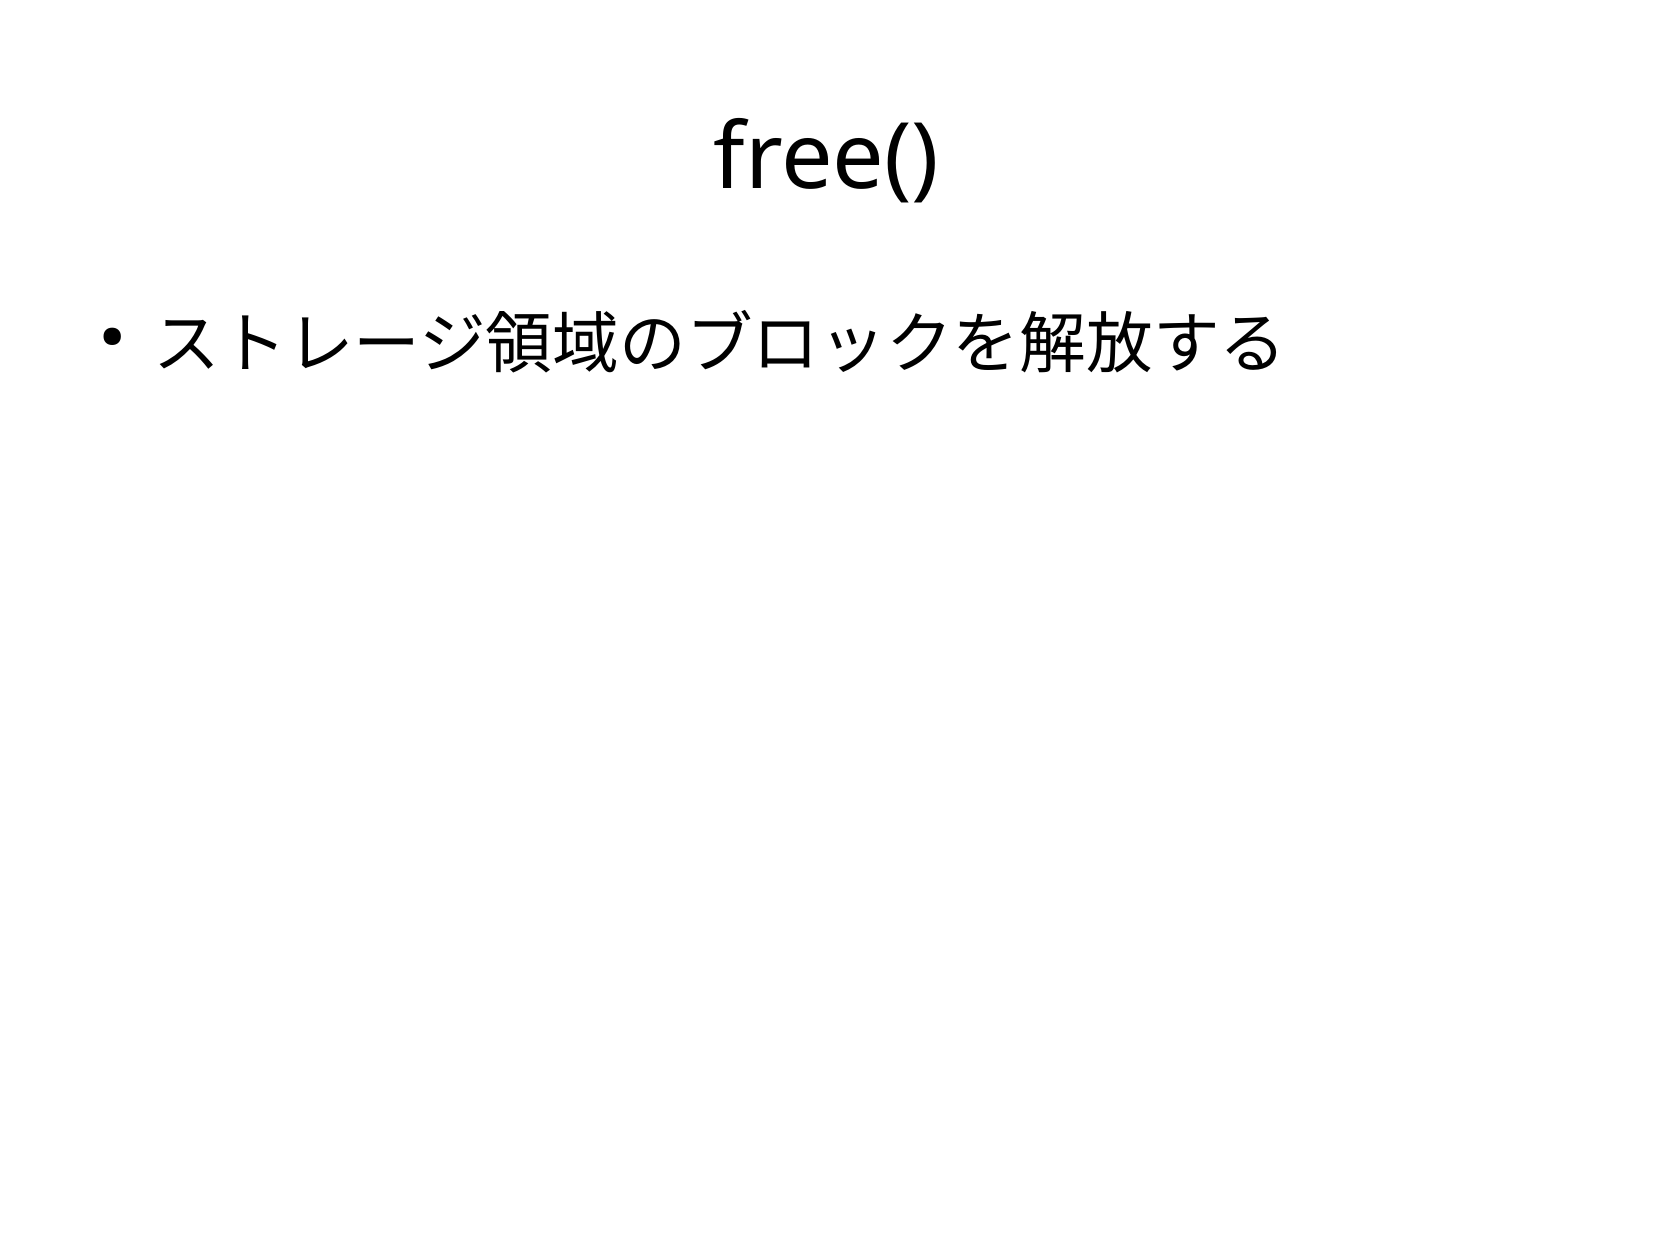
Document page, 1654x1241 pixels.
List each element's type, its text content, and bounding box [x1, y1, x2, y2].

list ストレージ領域のブロックを解放する [82, 290, 1538, 1170]
title free() [82, 49, 1571, 257]
